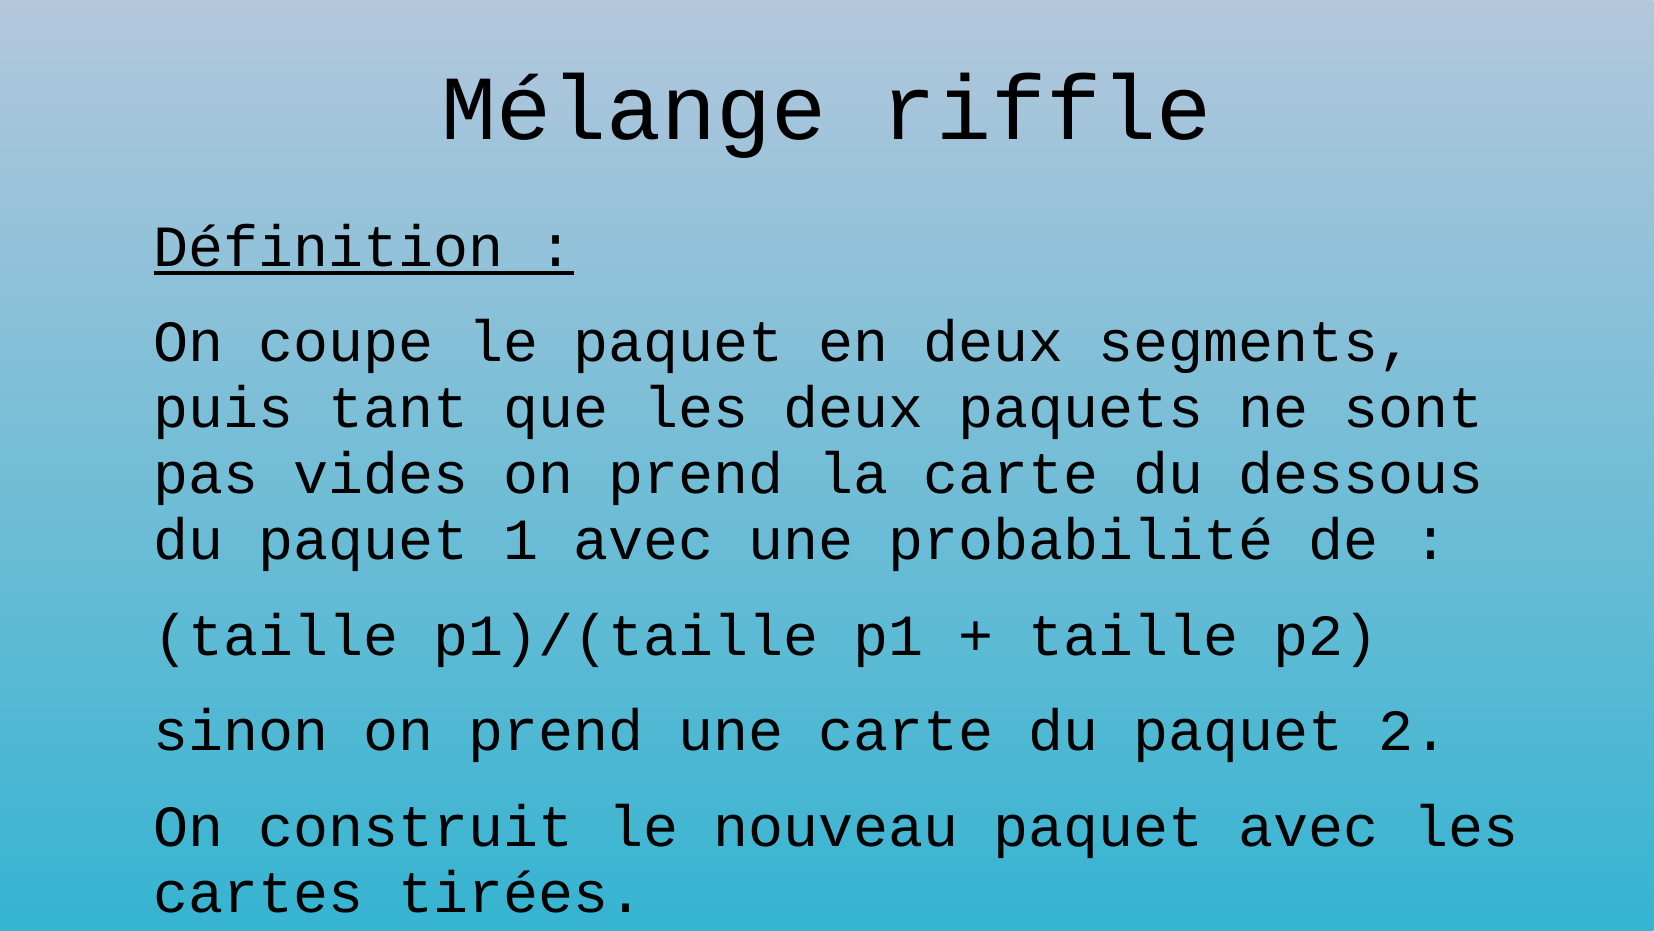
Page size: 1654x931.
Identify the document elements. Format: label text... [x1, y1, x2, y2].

title Mélange riffle [82, 37, 1571, 193]
list Définition : On coupe le paquet en deux segments, puis tant que les deux paquets ne sont pas vides on prend la carte du dessous du paquet 1 avec une probabilité de : (taille p1)/(taille p1 + taille p2) sinon on prend une carte du paquet 2. On construit le nouveau paquet avec les cartes tirées. [82, 217, 1571, 758]
